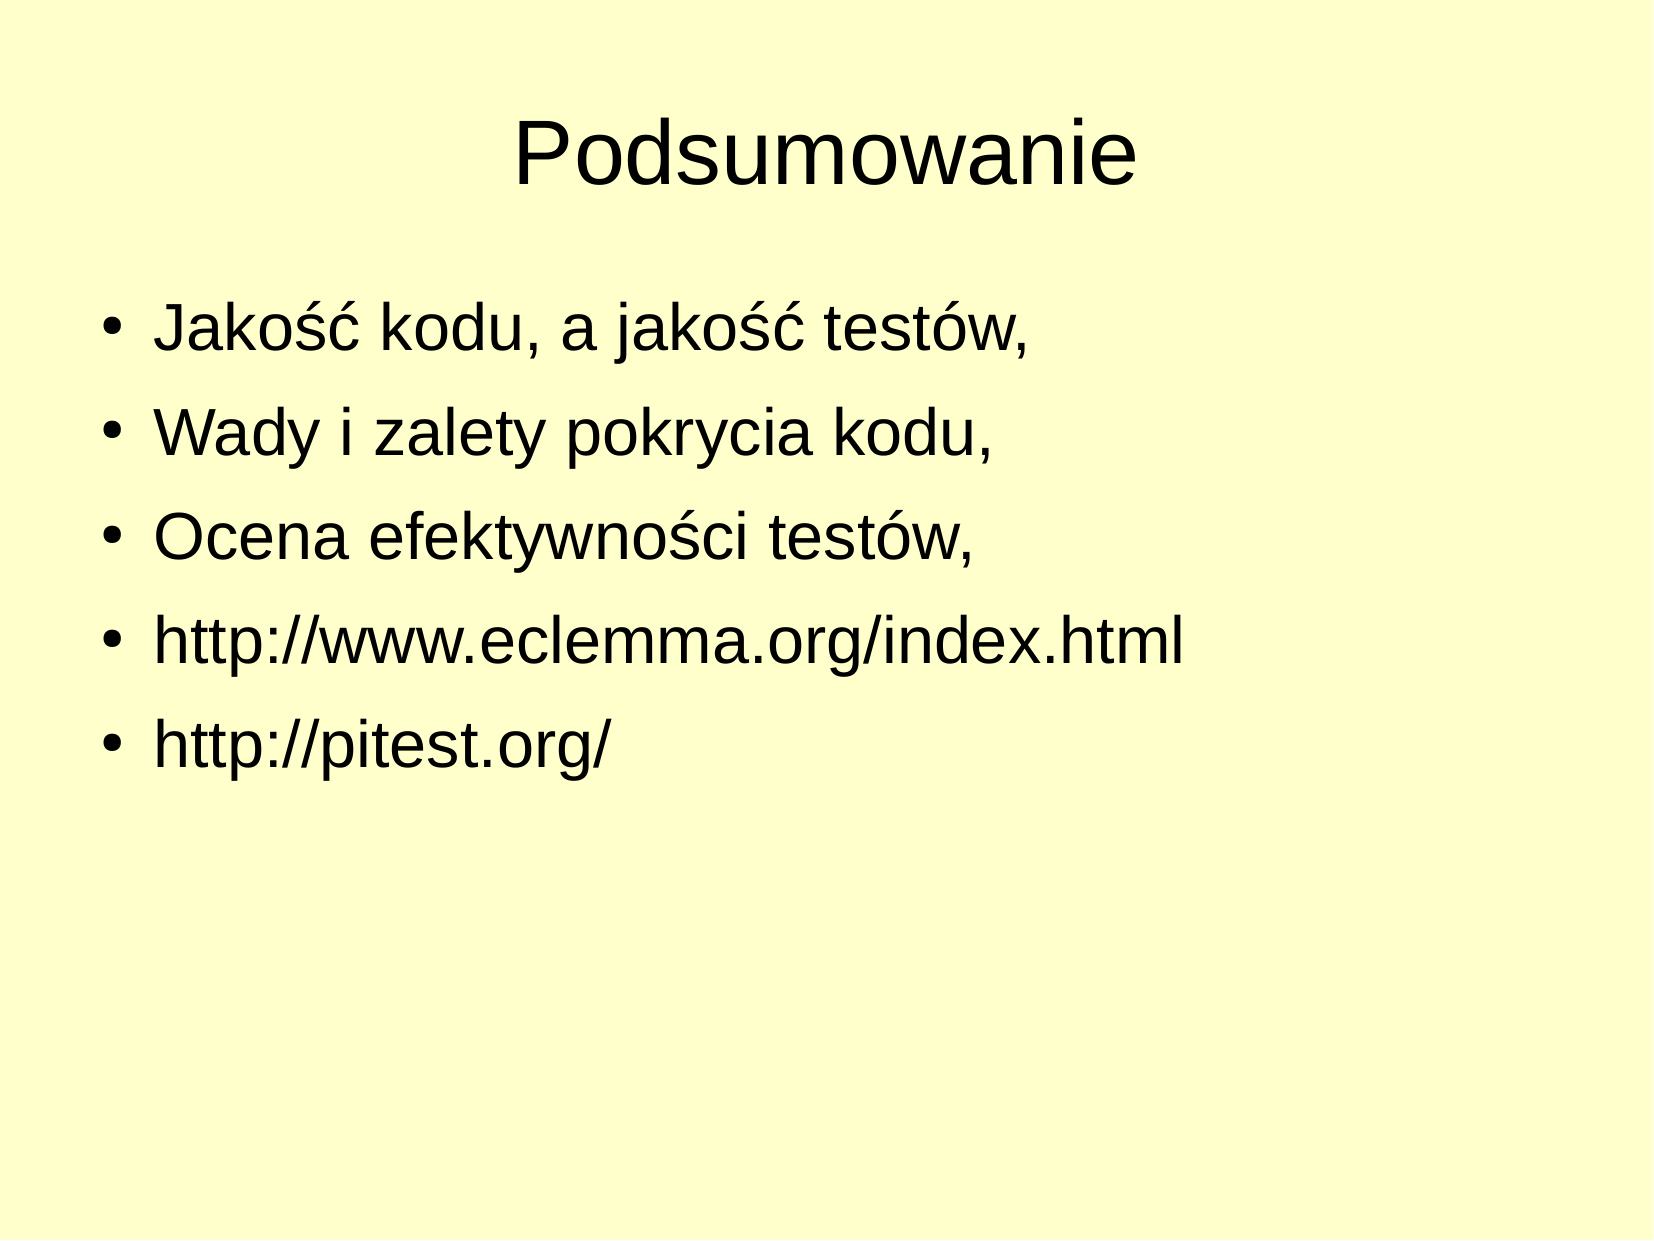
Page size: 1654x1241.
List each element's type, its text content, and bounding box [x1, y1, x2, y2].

list Jakość kodu, a jakość testów, Wady i zalety pokrycia kodu, Ocena efektywności testów, http://www.eclemma.org/index.html http://pitest.org/ [82, 290, 1571, 1109]
title Podsumowanie [82, 49, 1571, 257]
